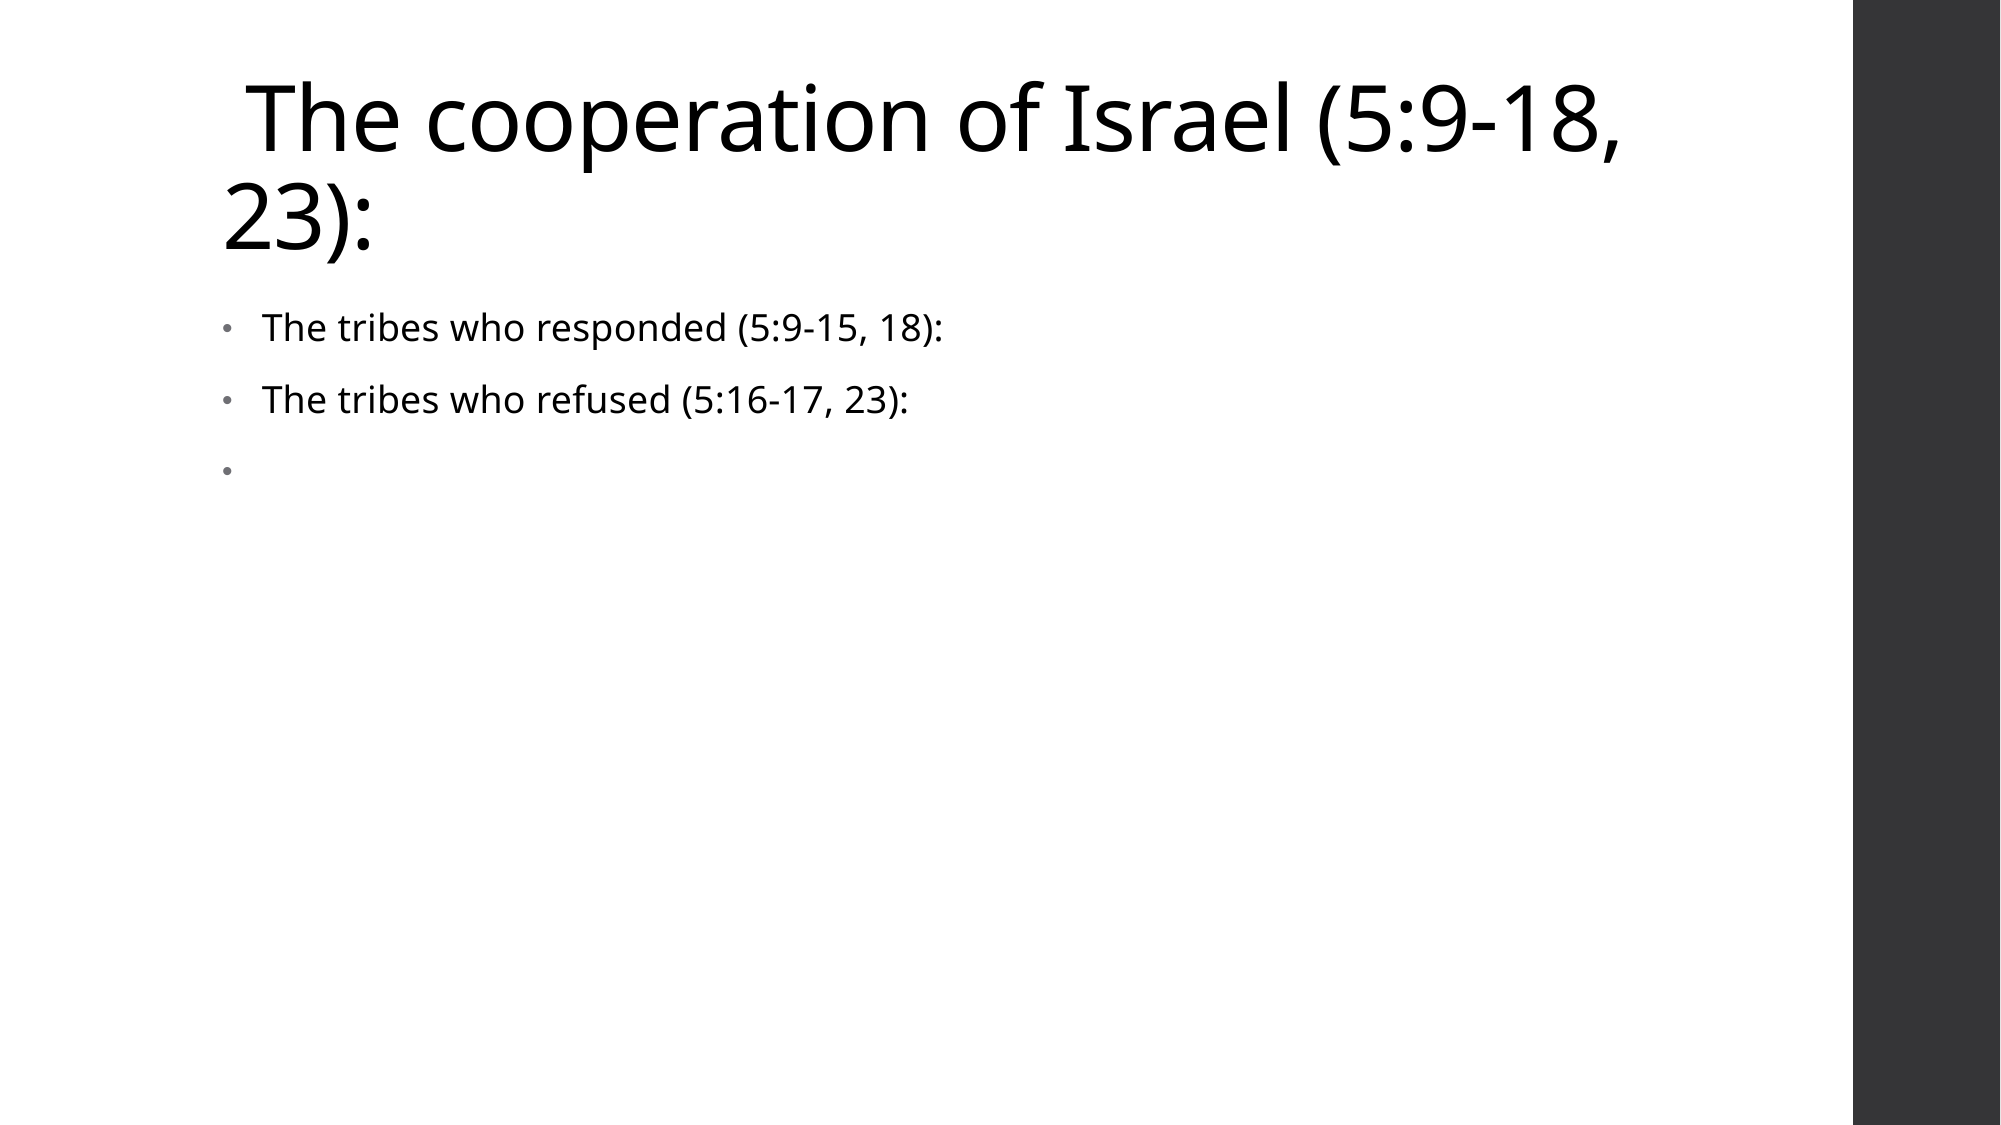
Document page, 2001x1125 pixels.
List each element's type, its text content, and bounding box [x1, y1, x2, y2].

list The tribes who responded (5:9-15, 18): The tribes who refused (5:16-17, 23): [206, 299, 1617, 1014]
title The cooperation of Israel (5:9-18, 23): [206, 60, 1797, 278]
